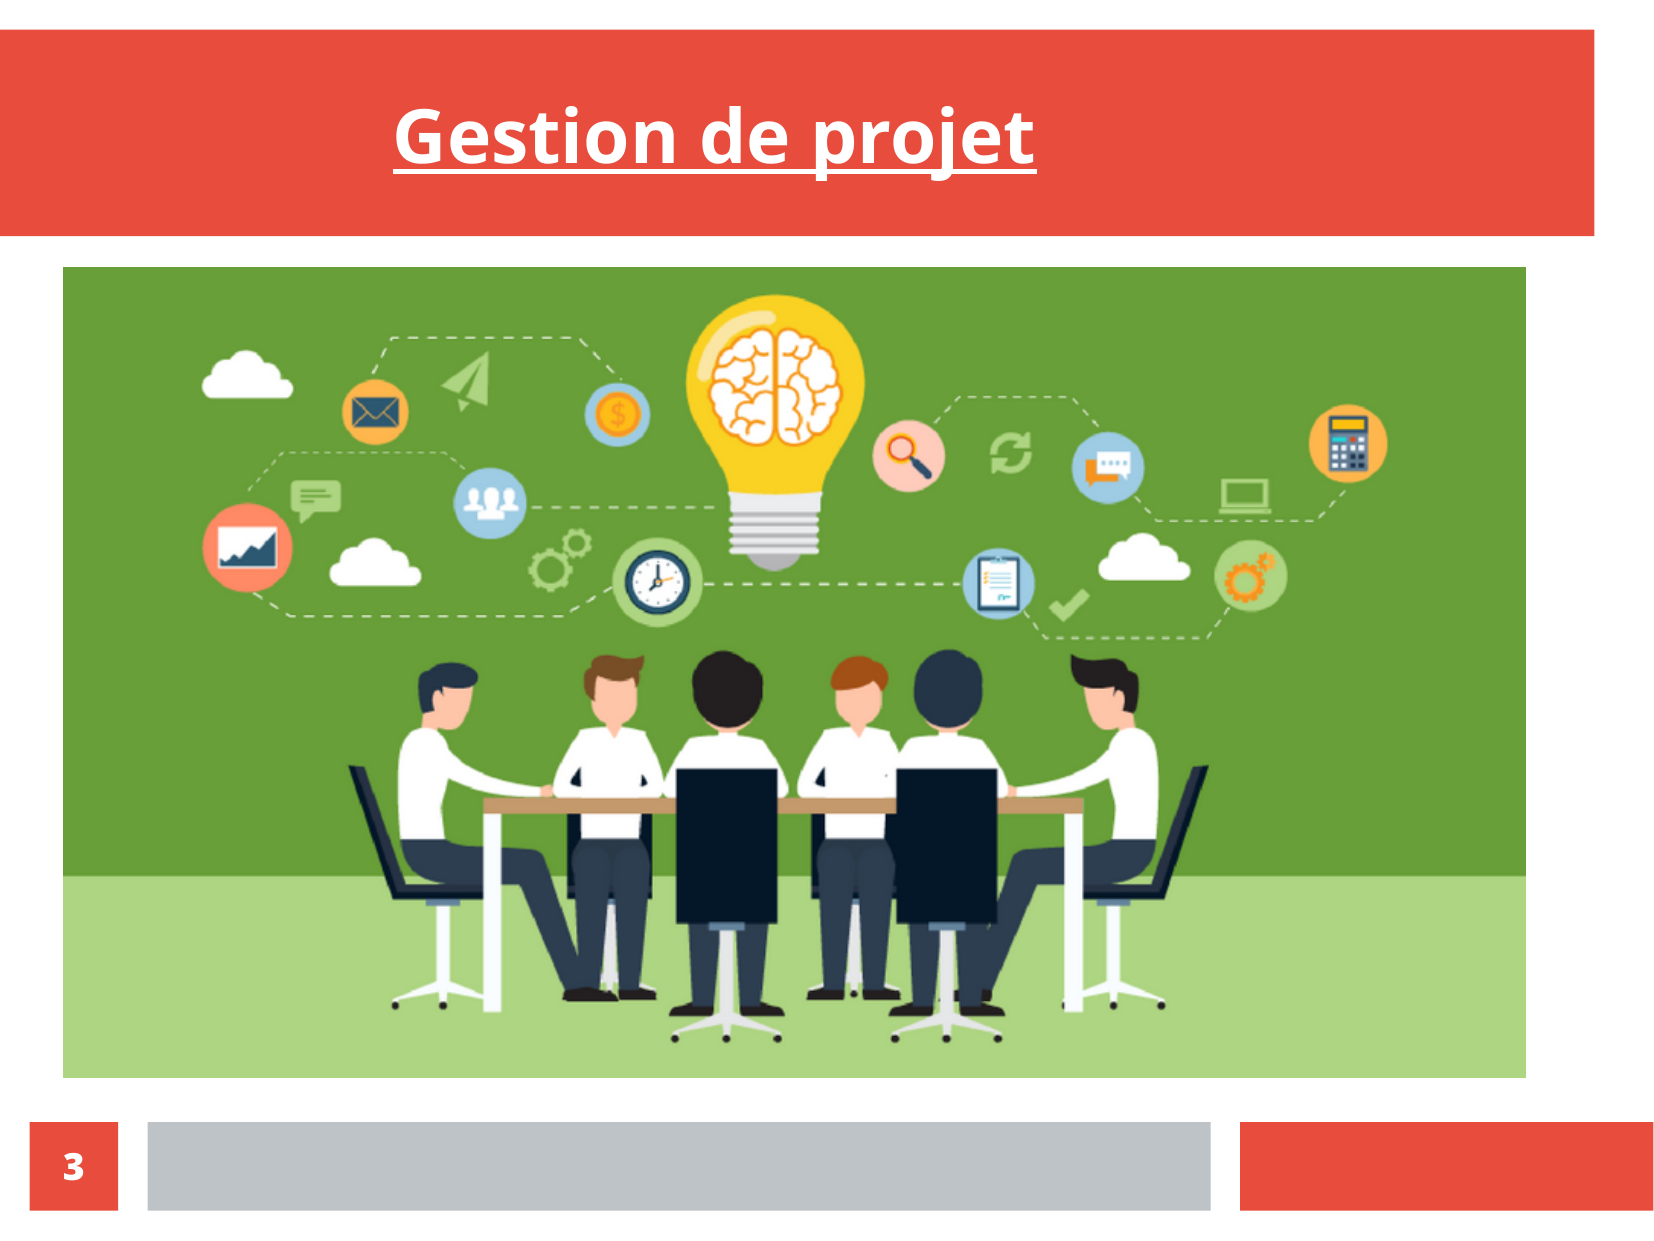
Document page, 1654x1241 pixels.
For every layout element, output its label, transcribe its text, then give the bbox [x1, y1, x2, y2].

text_box Gestion de projet [393, 63, 1248, 186]
picture [63, 267, 1526, 1078]
